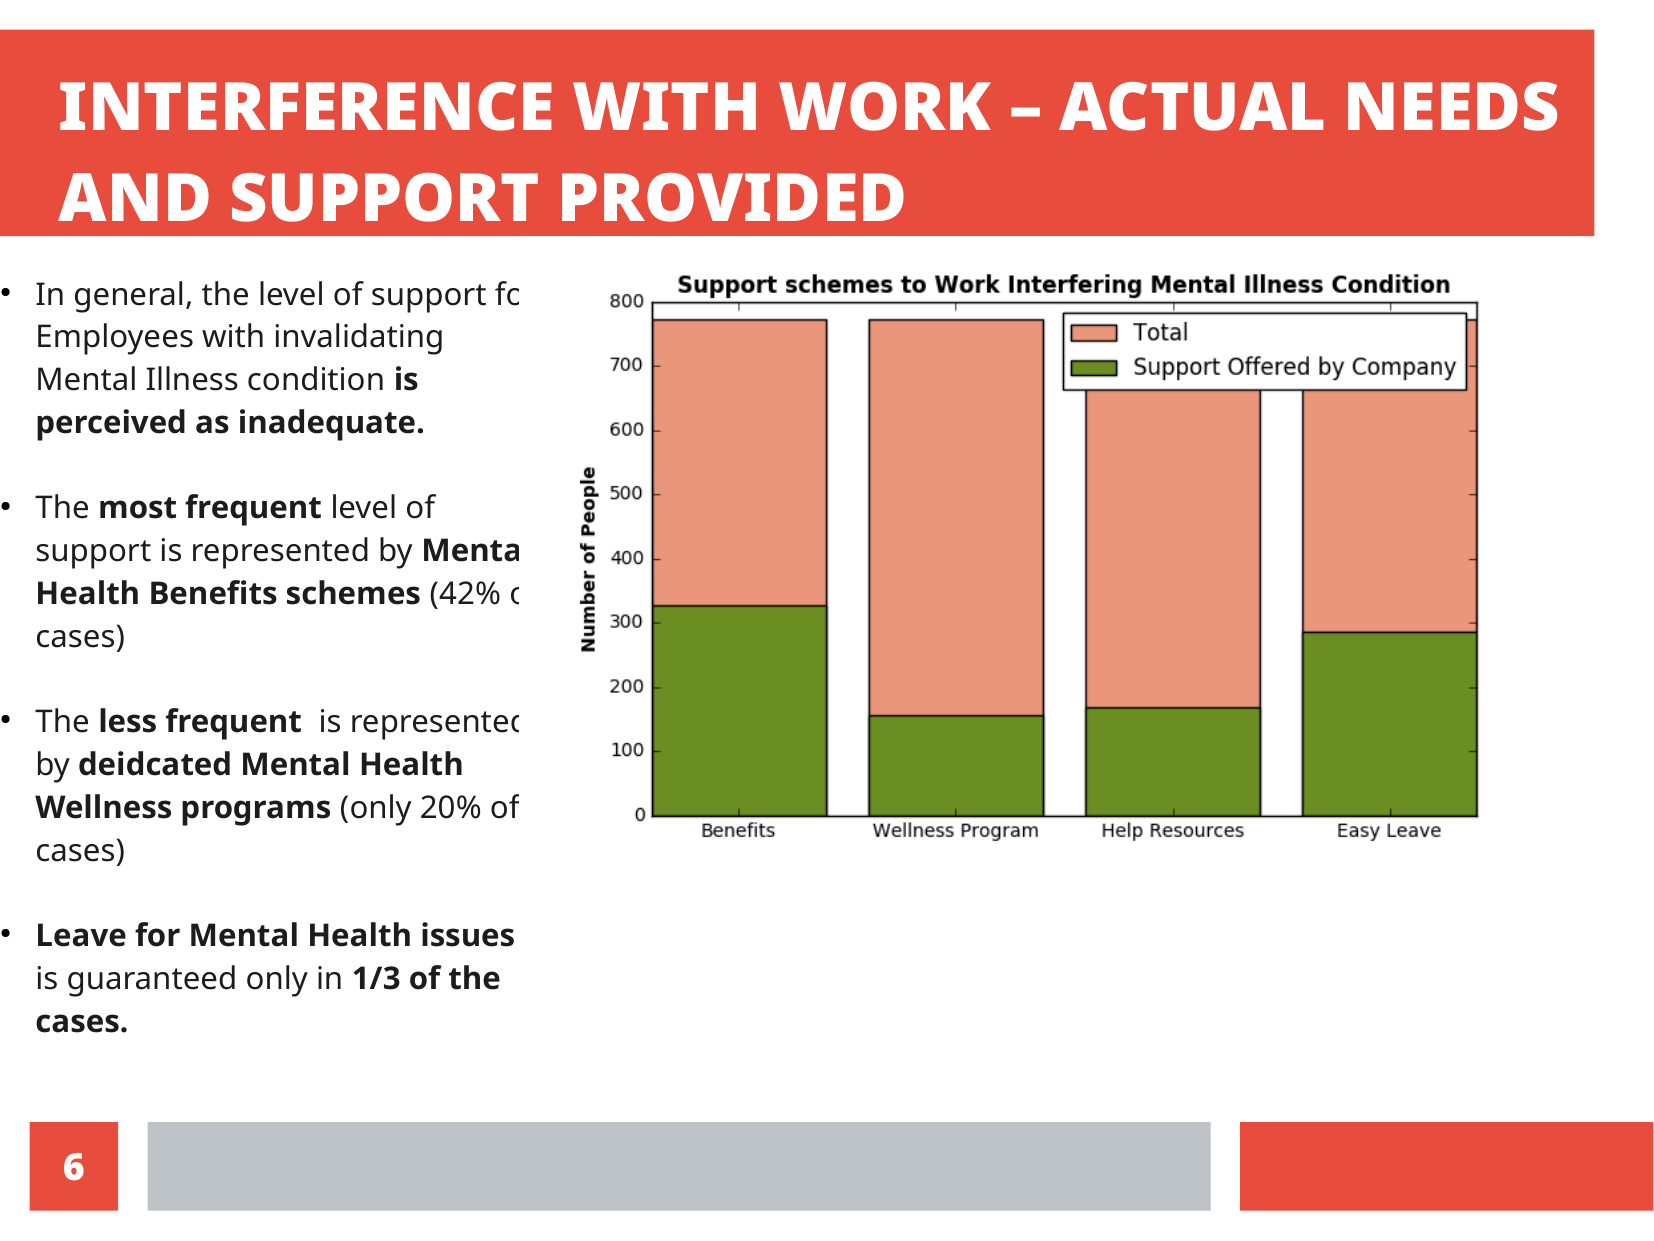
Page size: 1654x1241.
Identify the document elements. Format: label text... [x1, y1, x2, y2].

picture [519, 236, 1583, 898]
text_box In general, the level of support for Employees with invalidating Mental Illness condition is perceived as inadequate. The most frequent level of support is represented by Mental Health Benefits schemes (42% of cases) The less frequent is represented by deidcated Mental Health Wellness programs (only 20% of cases) Leave for Mental Health issues is guaranteed only in 1/3 of the cases. [0, 271, 544, 1075]
title INTERFERENCE WITH WORK – ACTUAL NEEDS AND SUPPORT PROVIDED [59, 59, 1595, 207]
